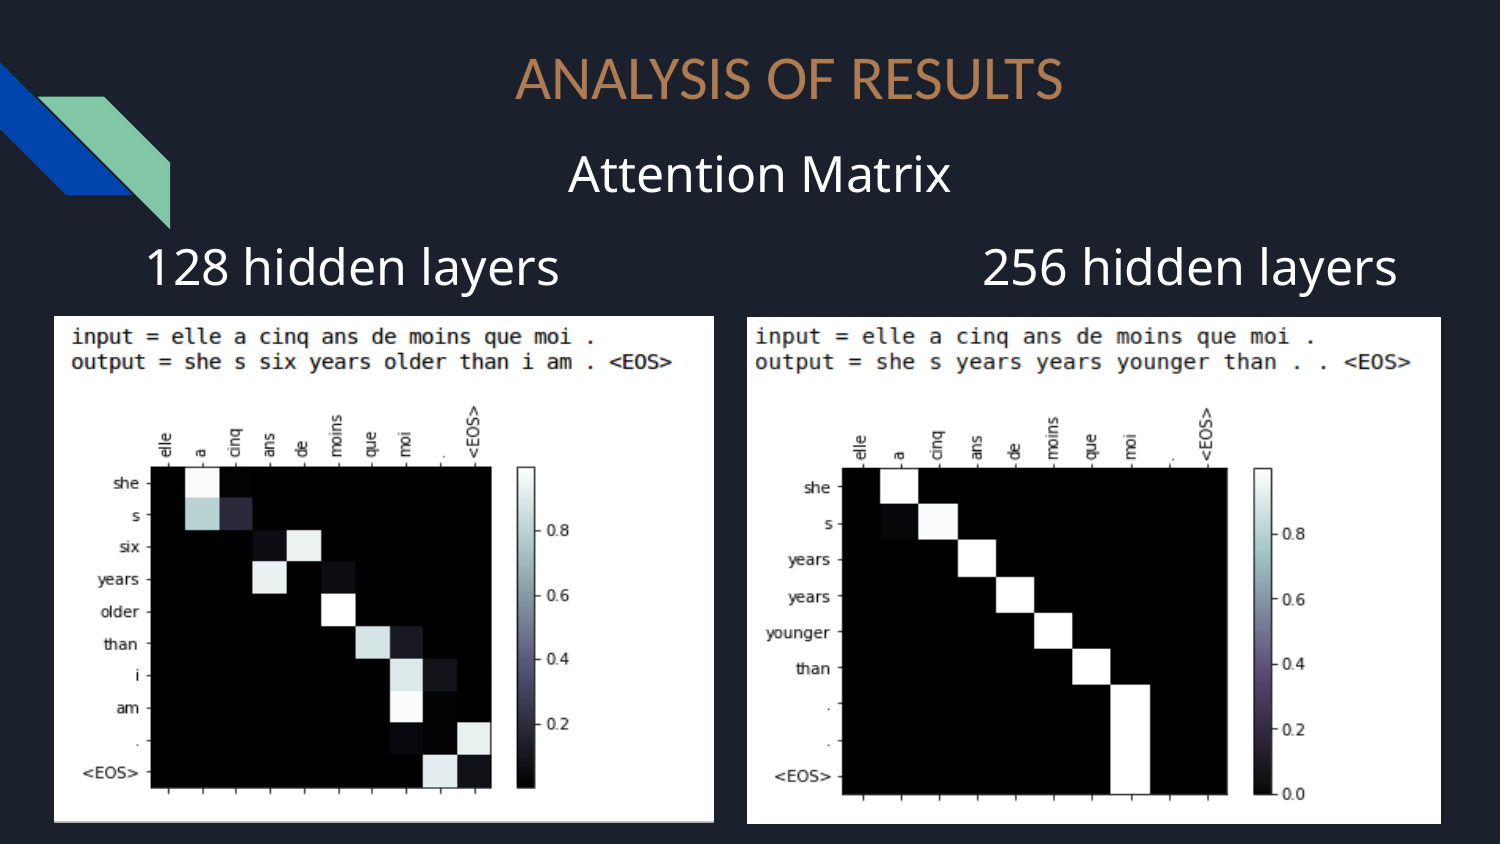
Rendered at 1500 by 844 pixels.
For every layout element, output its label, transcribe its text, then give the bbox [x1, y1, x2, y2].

list Attention Matrix 128 hidden layers 256 hidden layers [28, 127, 1444, 830]
picture [54, 316, 714, 823]
picture [747, 317, 1441, 824]
title ANALYSIS OF RESULTS [212, 21, 1368, 127]
